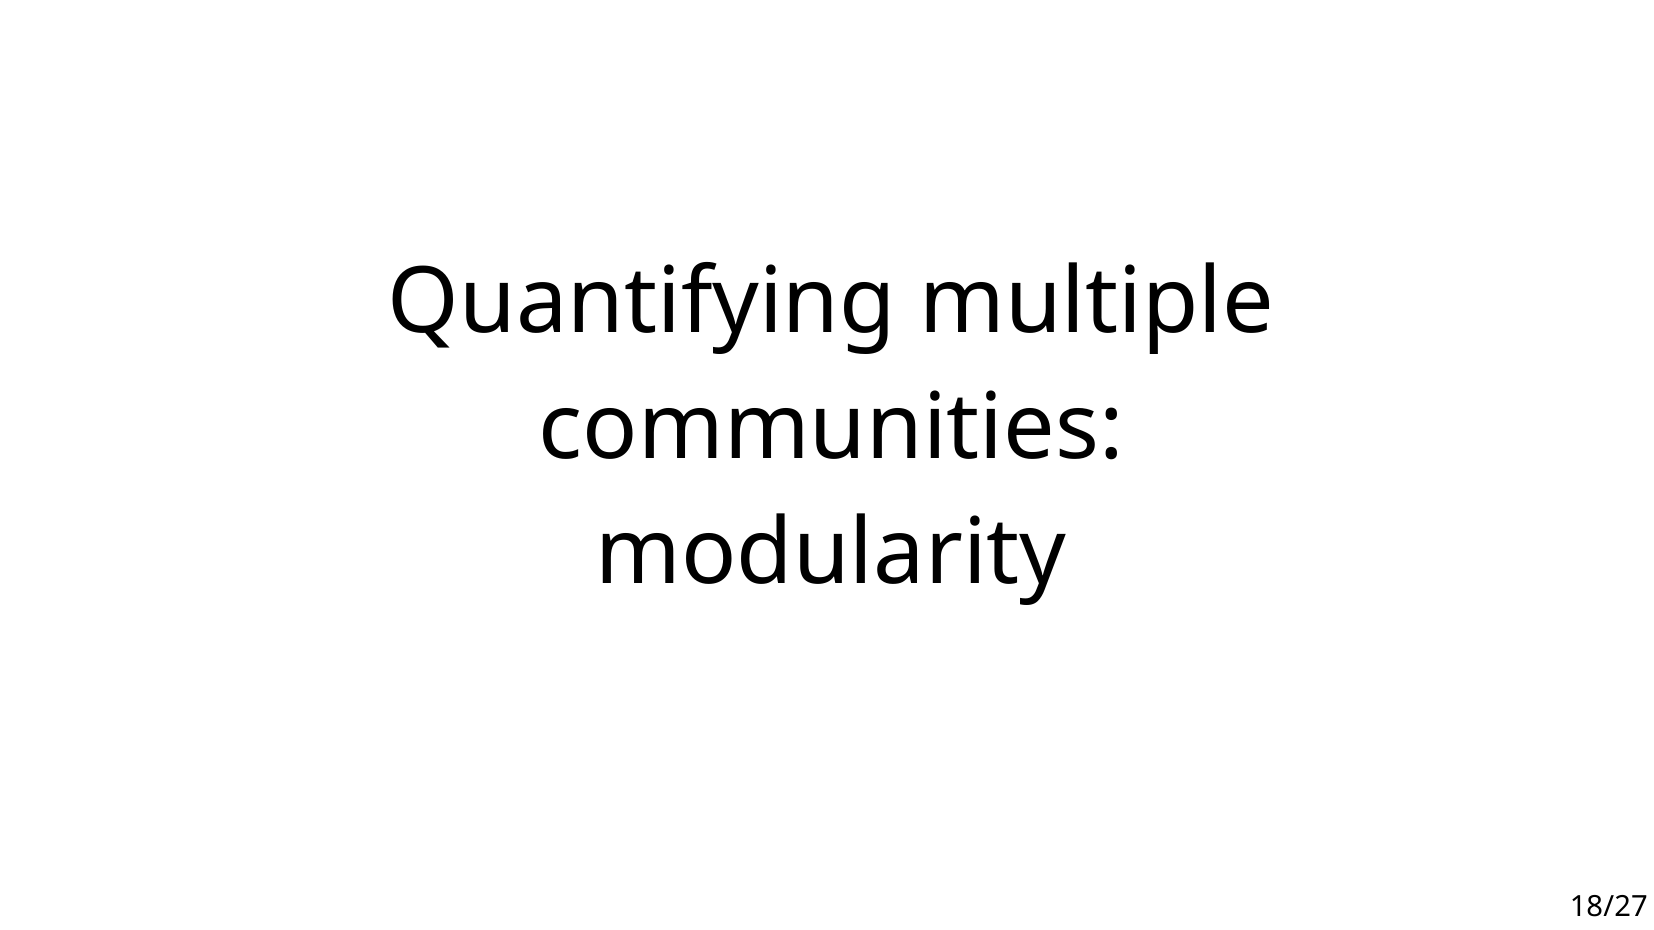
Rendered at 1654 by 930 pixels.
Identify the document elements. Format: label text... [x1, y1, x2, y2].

title Quantifying multiple communities: modularity [87, 293, 1576, 552]
